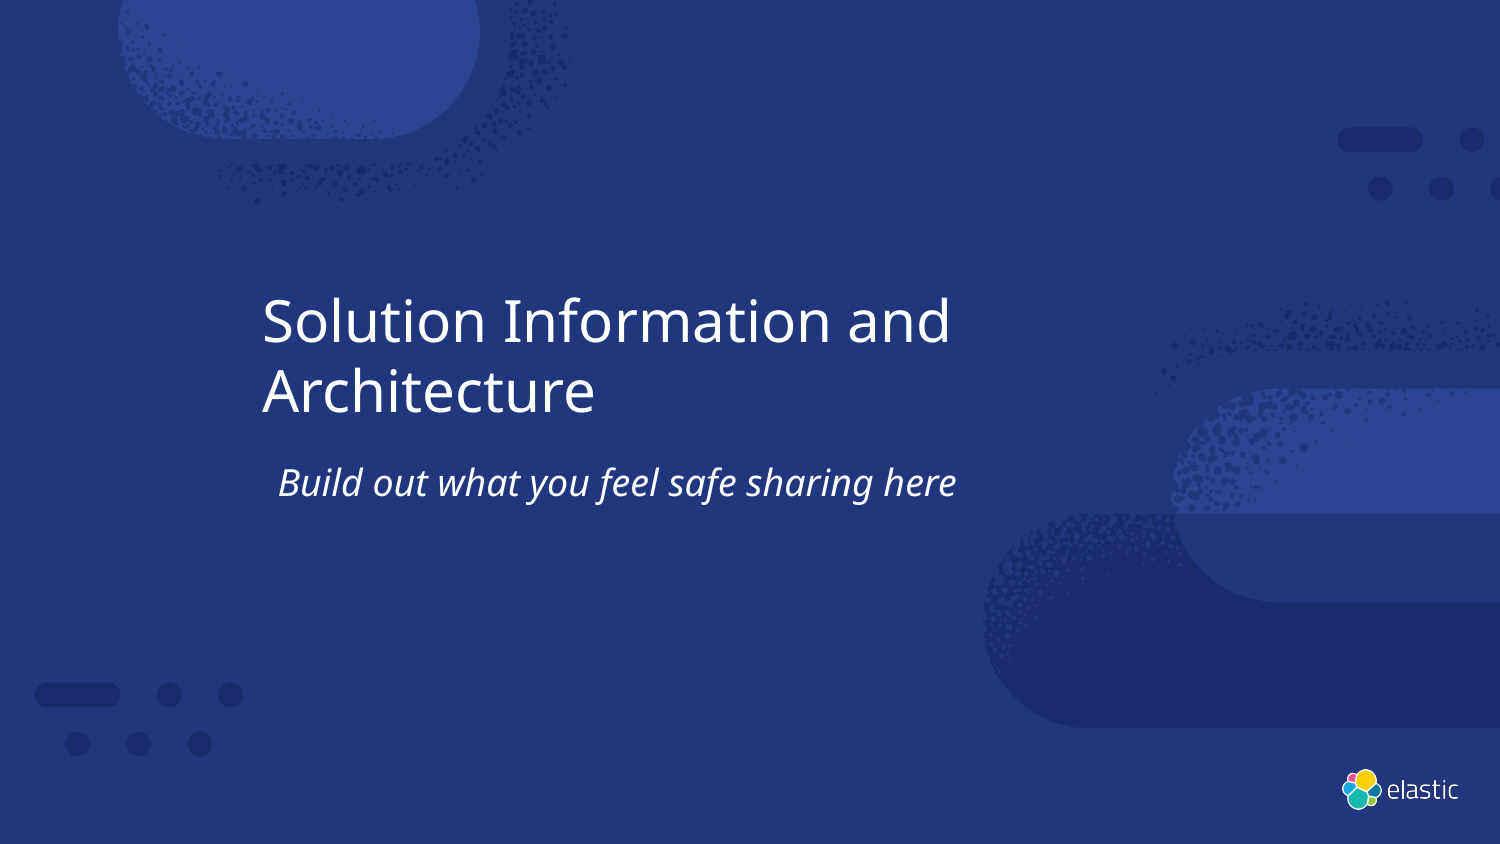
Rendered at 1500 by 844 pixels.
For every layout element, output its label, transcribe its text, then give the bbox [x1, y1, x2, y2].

title Solution Information and Architecture [262, 284, 1196, 495]
picture [0, 0, 1500, 844]
text_box Build out what you feel safe sharing here [262, 444, 1074, 519]
